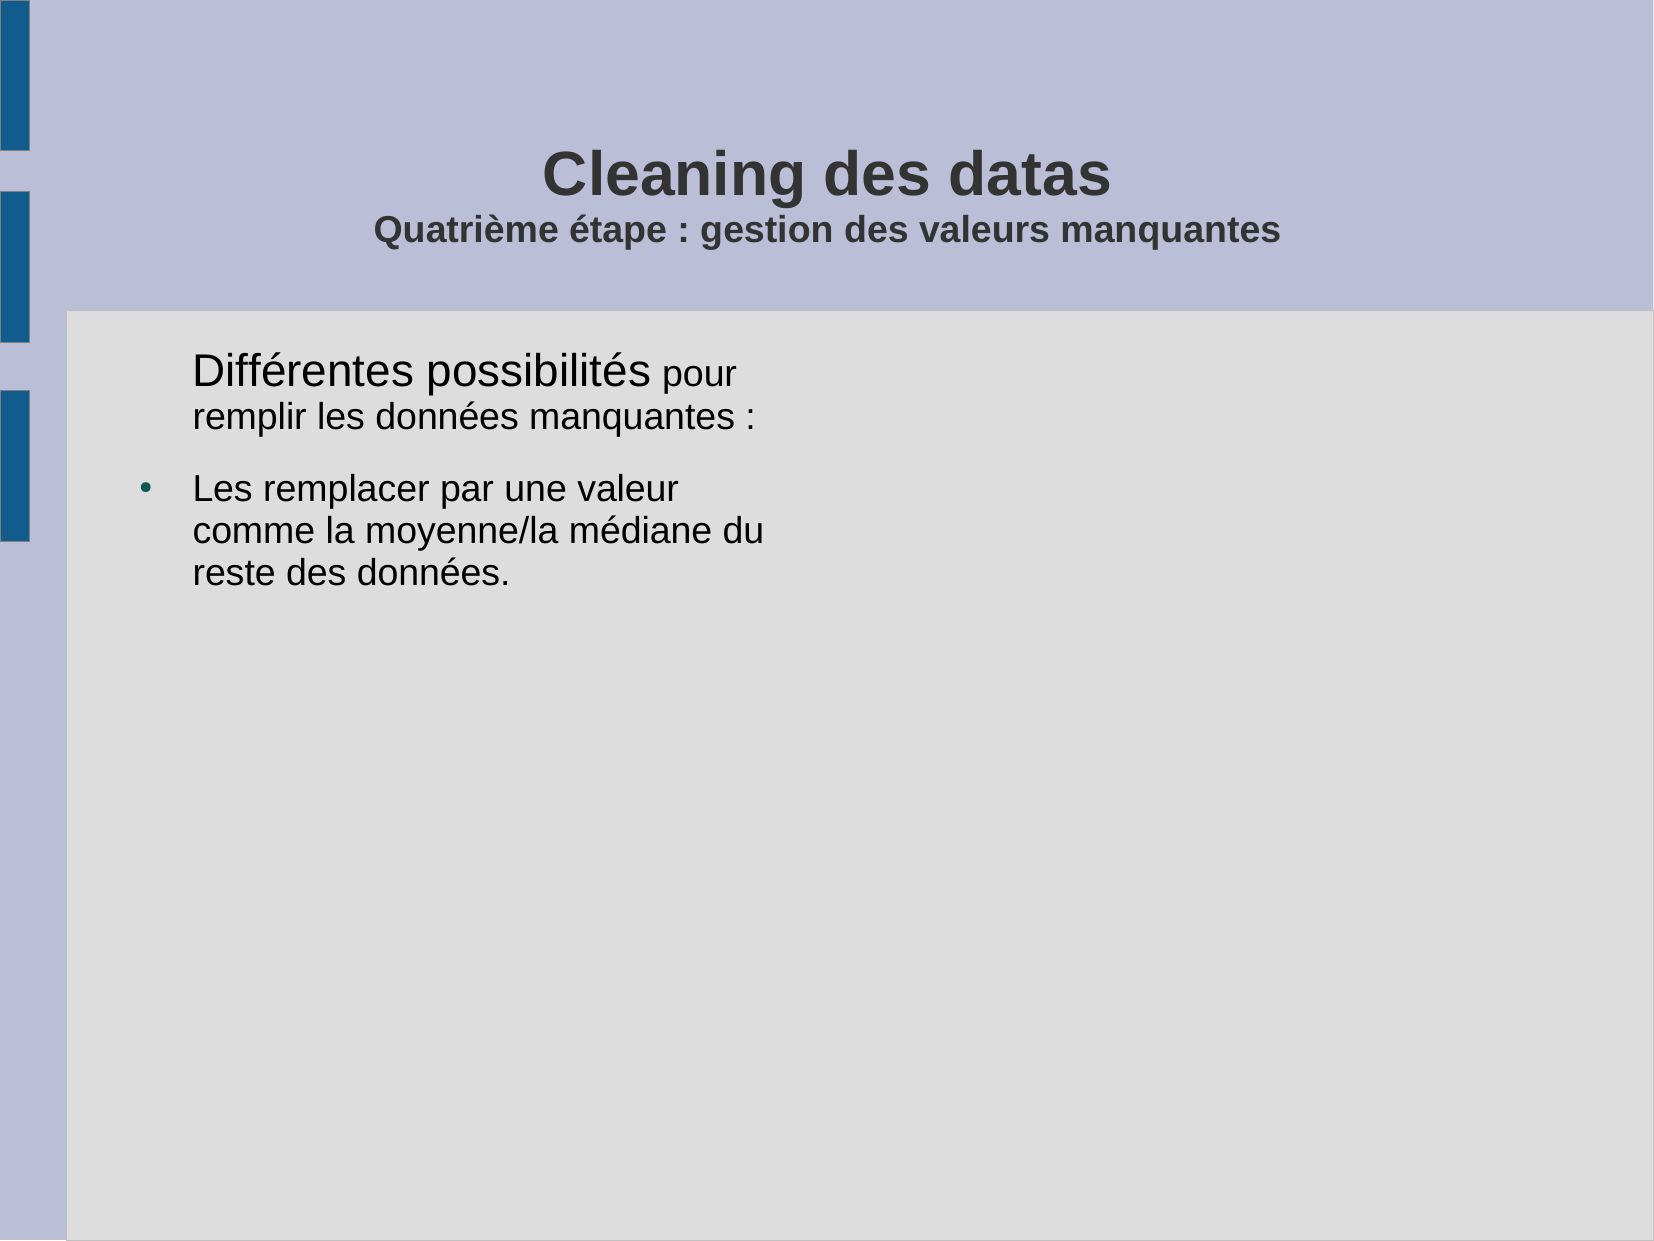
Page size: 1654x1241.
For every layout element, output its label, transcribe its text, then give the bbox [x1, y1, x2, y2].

title Cleaning des datas Quatrième étape : gestion des valeurs manquantes [121, 91, 1534, 299]
list Différentes possibilités pour remplir les données manquantes : Les remplacer par une valeur comme la moyenne/la médiane du reste des données. [121, 344, 811, 1127]
